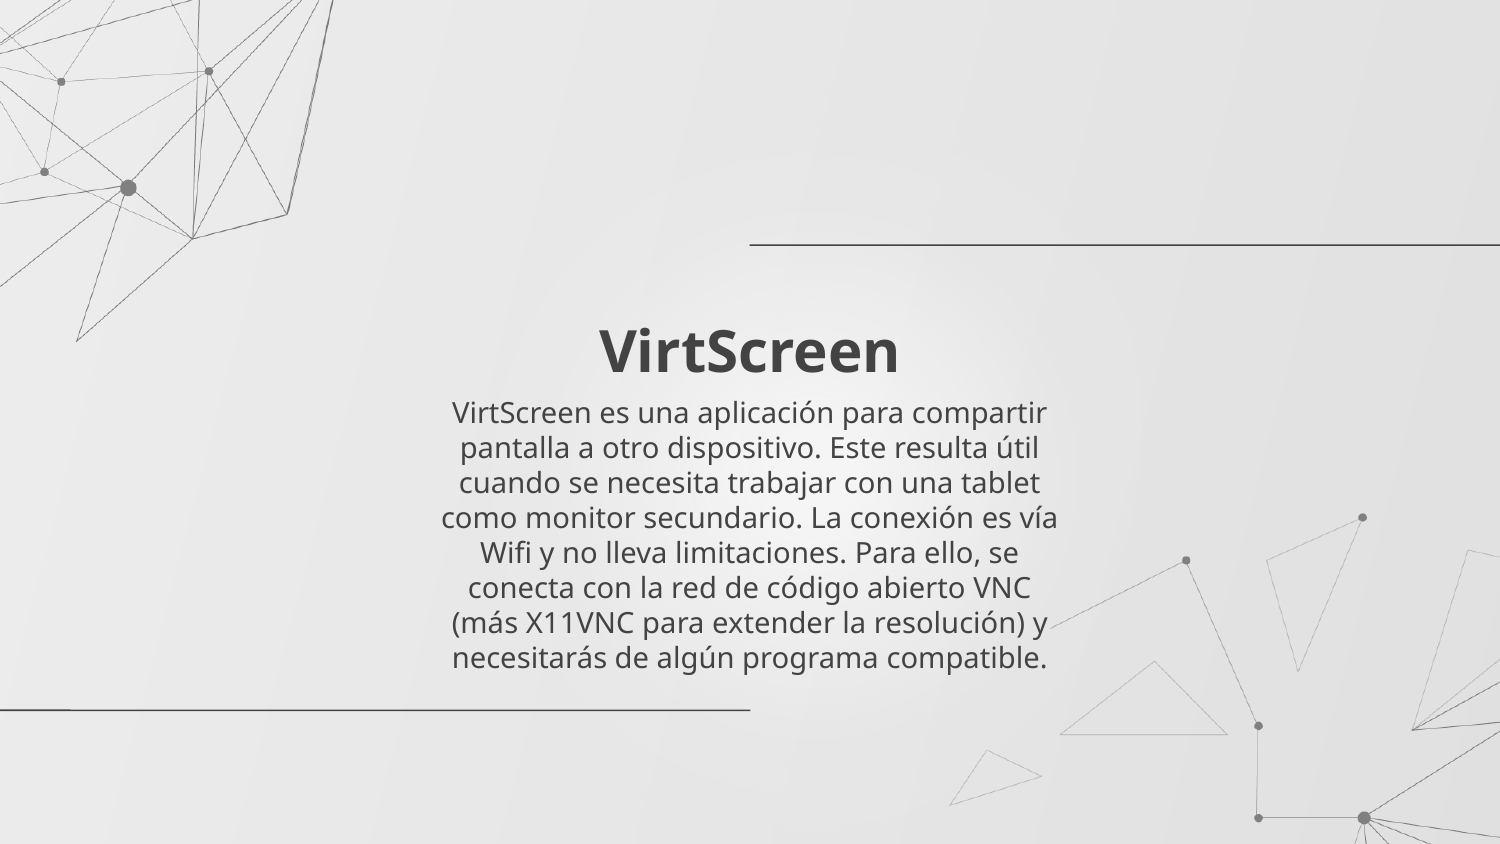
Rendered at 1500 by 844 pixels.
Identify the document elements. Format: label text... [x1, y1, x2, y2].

subtitle VirtScreen es una aplicación para compartir pantalla a otro dispositivo. Este resulta útil cuando se necesita trabajar con una tablet como monitor secundario. La conexión es vía Wifi y no lleva limitaciones. Para ello, se conecta con la red de código abierto VNC (más X11VNC para extender la resolución) y necesitarás de algún programa compatible. [423, 379, 1077, 676]
title VirtScreen [432, 61, 1068, 399]
picture [0, 0, 1500, 844]
